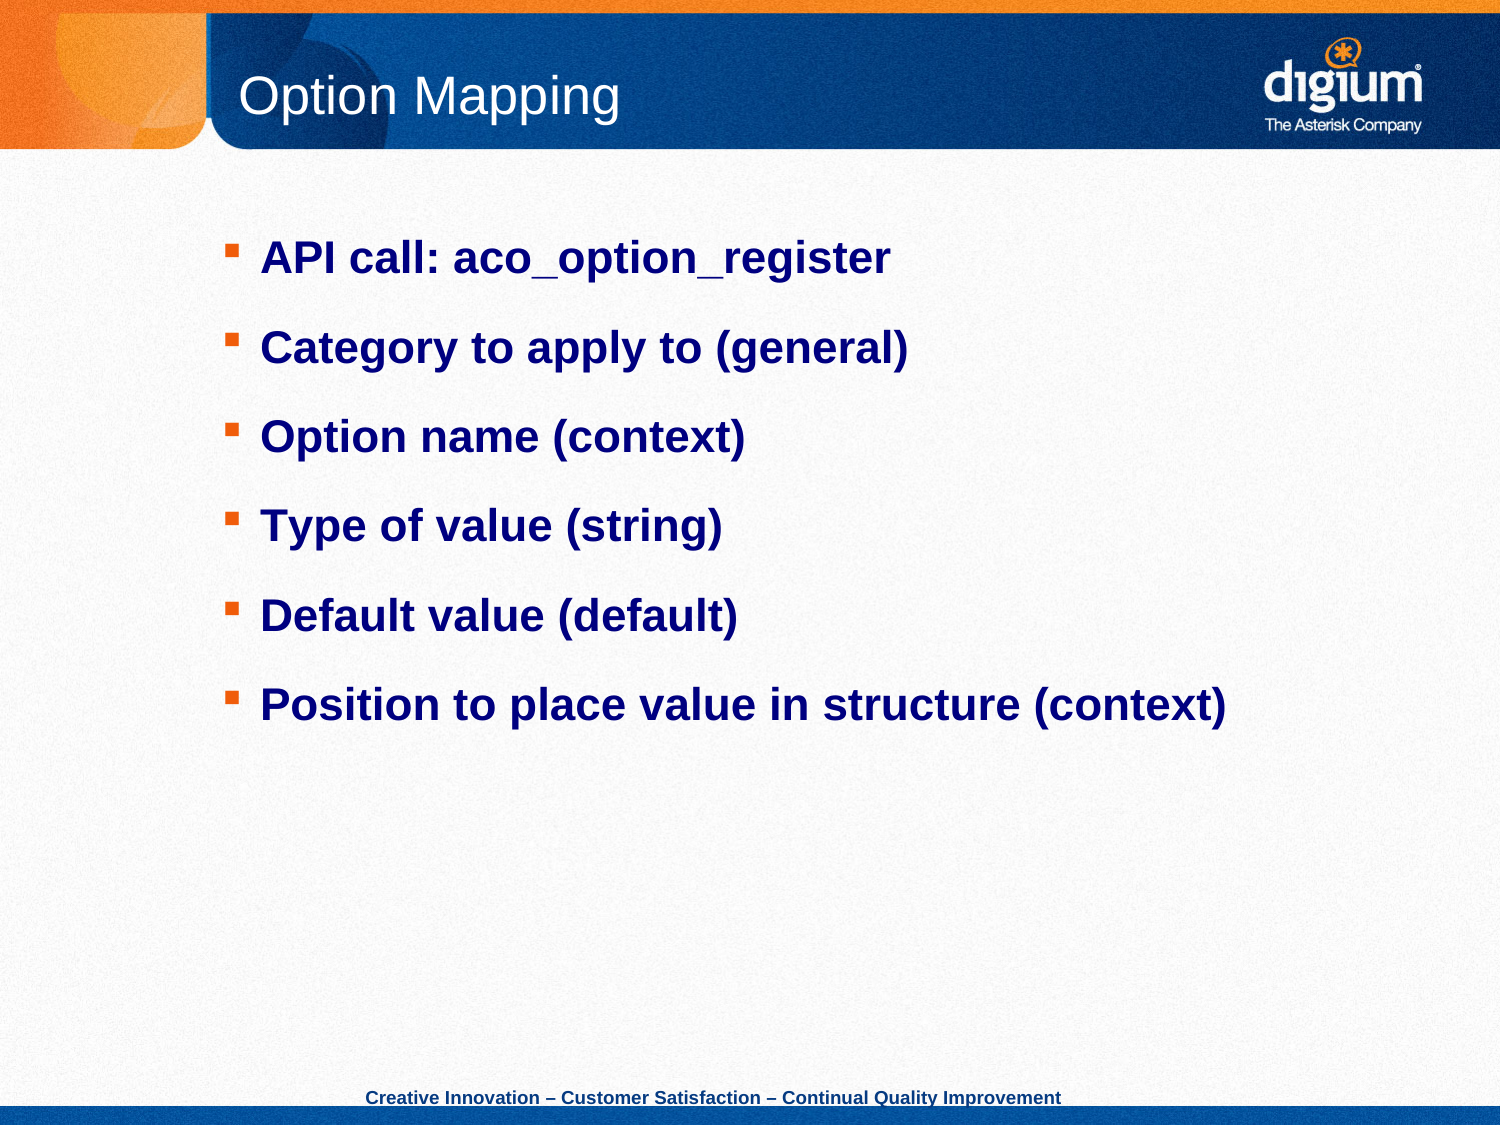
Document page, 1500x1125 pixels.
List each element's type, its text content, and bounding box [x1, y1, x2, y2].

picture [0, 0, 1500, 1125]
title Option Mapping [238, 27, 1243, 127]
list API call: aco_option_register Category to apply to (general) Option name (context) Type of value (string) Default value (default) Position to place value in structure (context) [206, 224, 1301, 1013]
